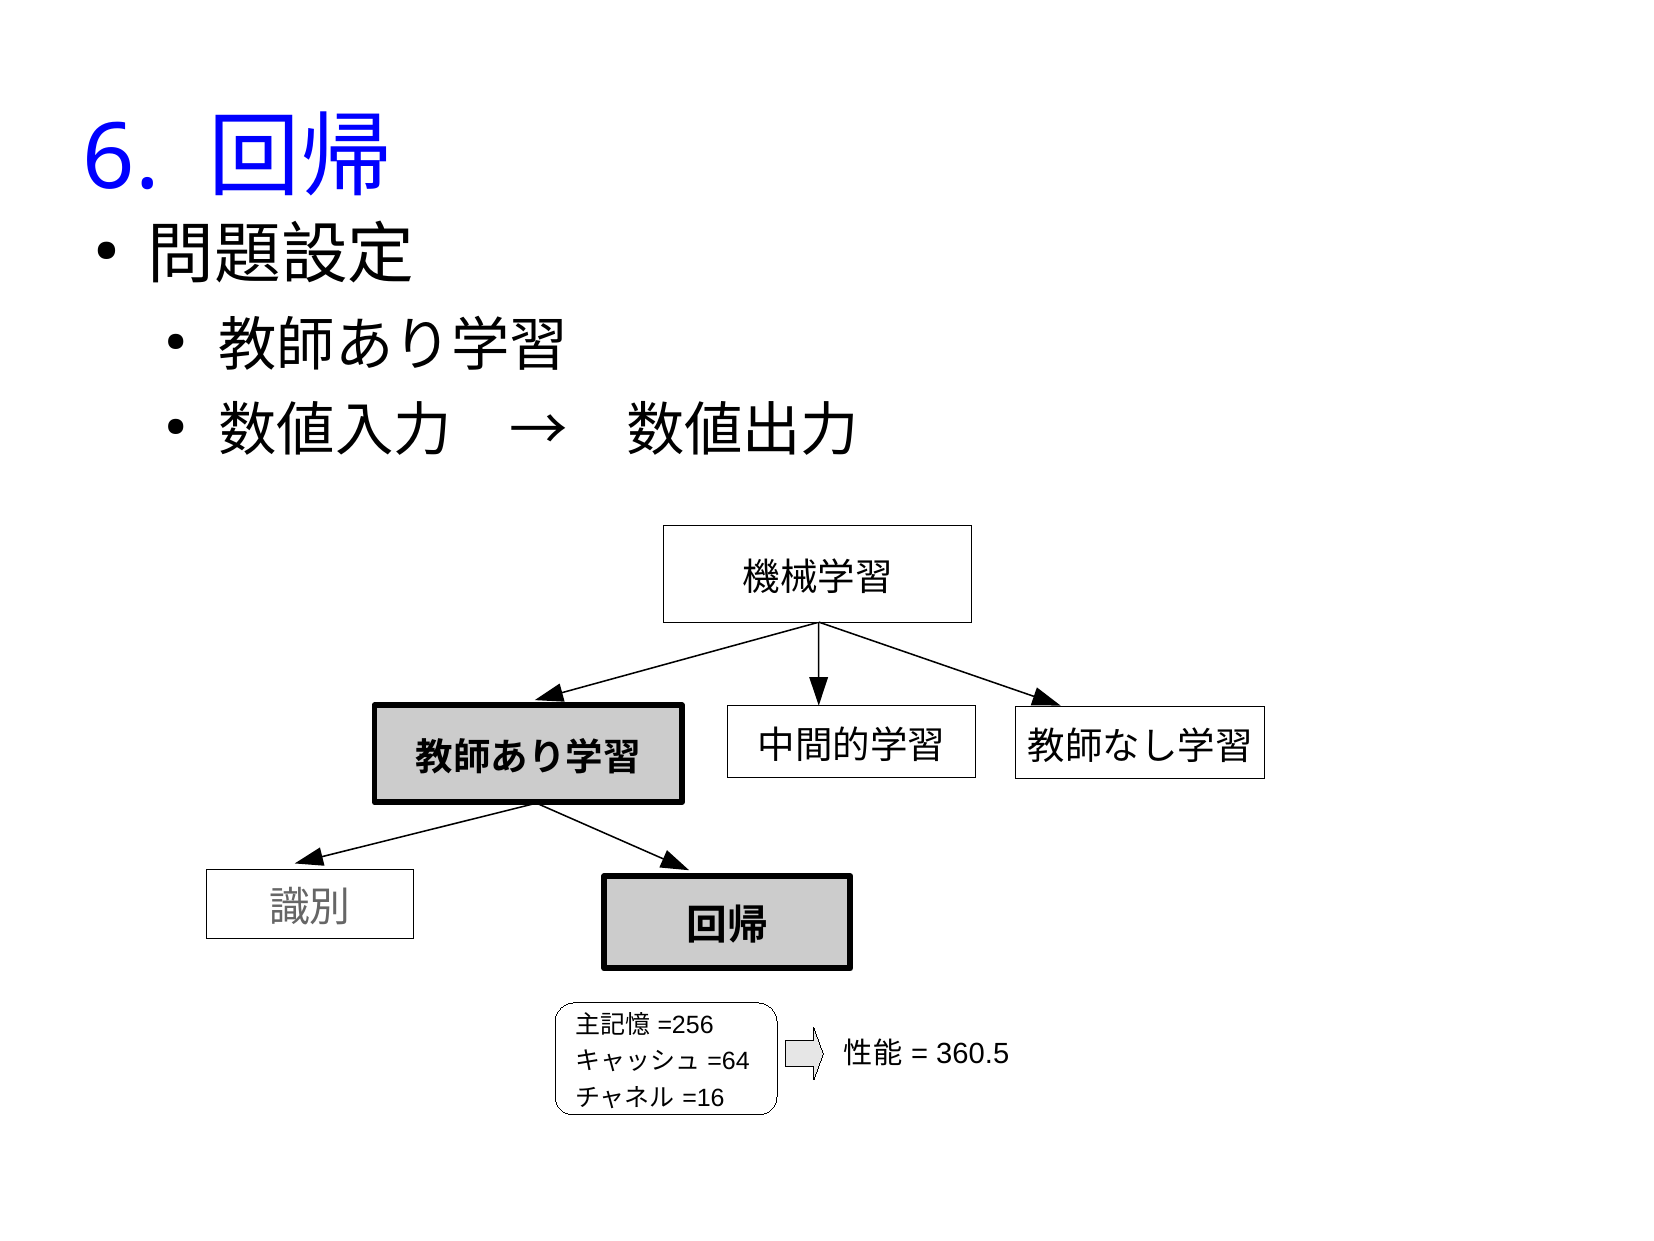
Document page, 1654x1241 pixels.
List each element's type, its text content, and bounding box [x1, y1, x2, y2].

text_box 教師なし学習 [1015, 706, 1265, 779]
text_box 教師あり学習 [374, 705, 683, 802]
text_box 識別 [206, 869, 414, 939]
text_box 性能= 360.5 [829, 1022, 1025, 1087]
text_box 回帰 [604, 876, 851, 969]
title 6. 回帰 [82, 49, 1571, 257]
text_box 機械学習 [663, 525, 972, 623]
list 問題設定 教師あり学習 数値入力 → 数値出力 [76, 206, 1565, 926]
text_box 中間的学習 [727, 705, 976, 778]
text_box 主記憶=256 キャッシュ=64 チャネル=16 [555, 1002, 778, 1115]
text_box [785, 1027, 824, 1080]
